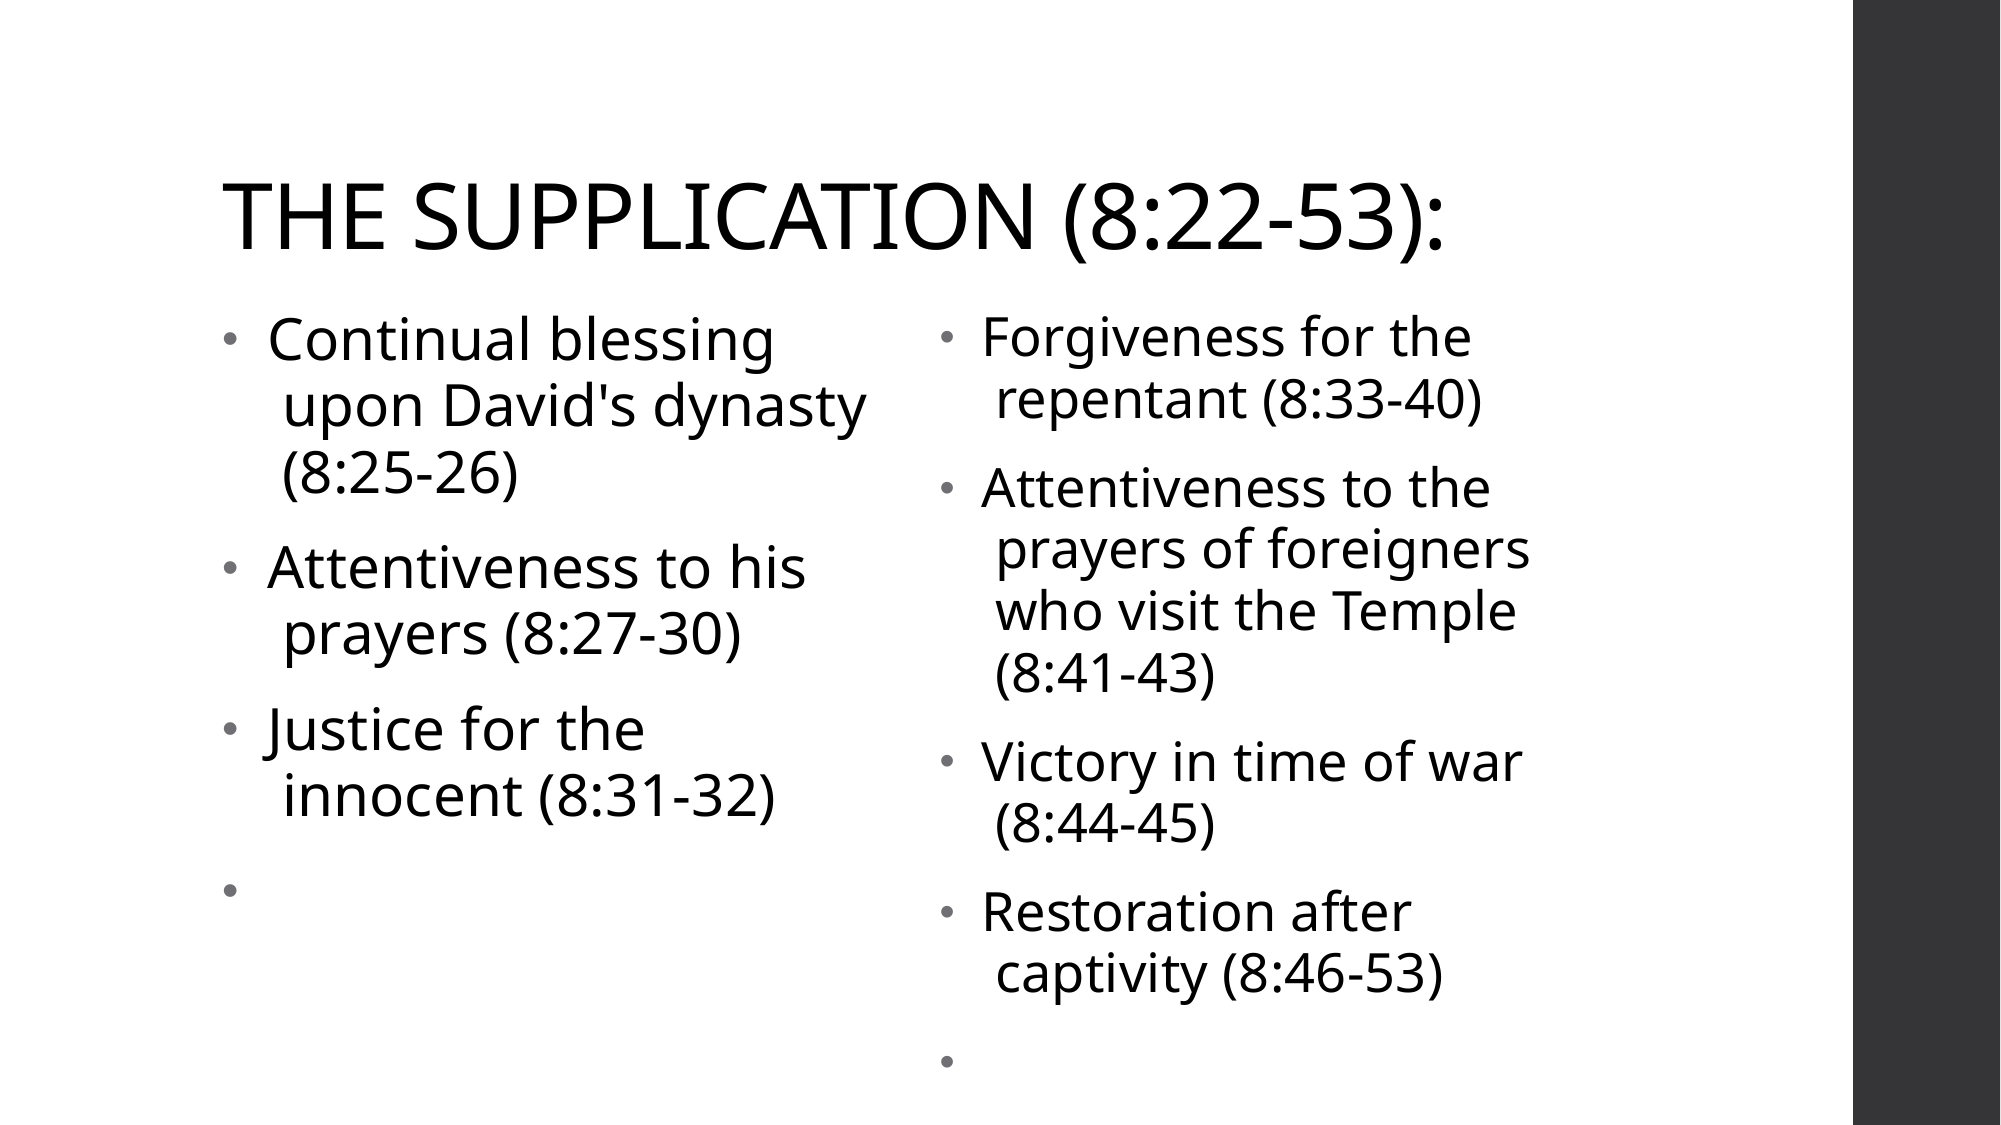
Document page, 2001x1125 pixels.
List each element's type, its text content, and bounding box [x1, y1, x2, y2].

title THE SUPPLICATION (8:22-53): [206, 60, 1797, 278]
list Continual blessing upon David's dynasty (8:25-26) Attentiveness to his prayers (8:27-30) Justice for the innocent (8:31-32) [207, 299, 900, 1014]
list Forgiveness for the repentant (8:33-40) Attentiveness to the prayers of foreigners who visit the Temple (8:41-43) Victory in time of war (8:44-45) Restoration after captivity (8:46-53) [924, 299, 1617, 1014]
